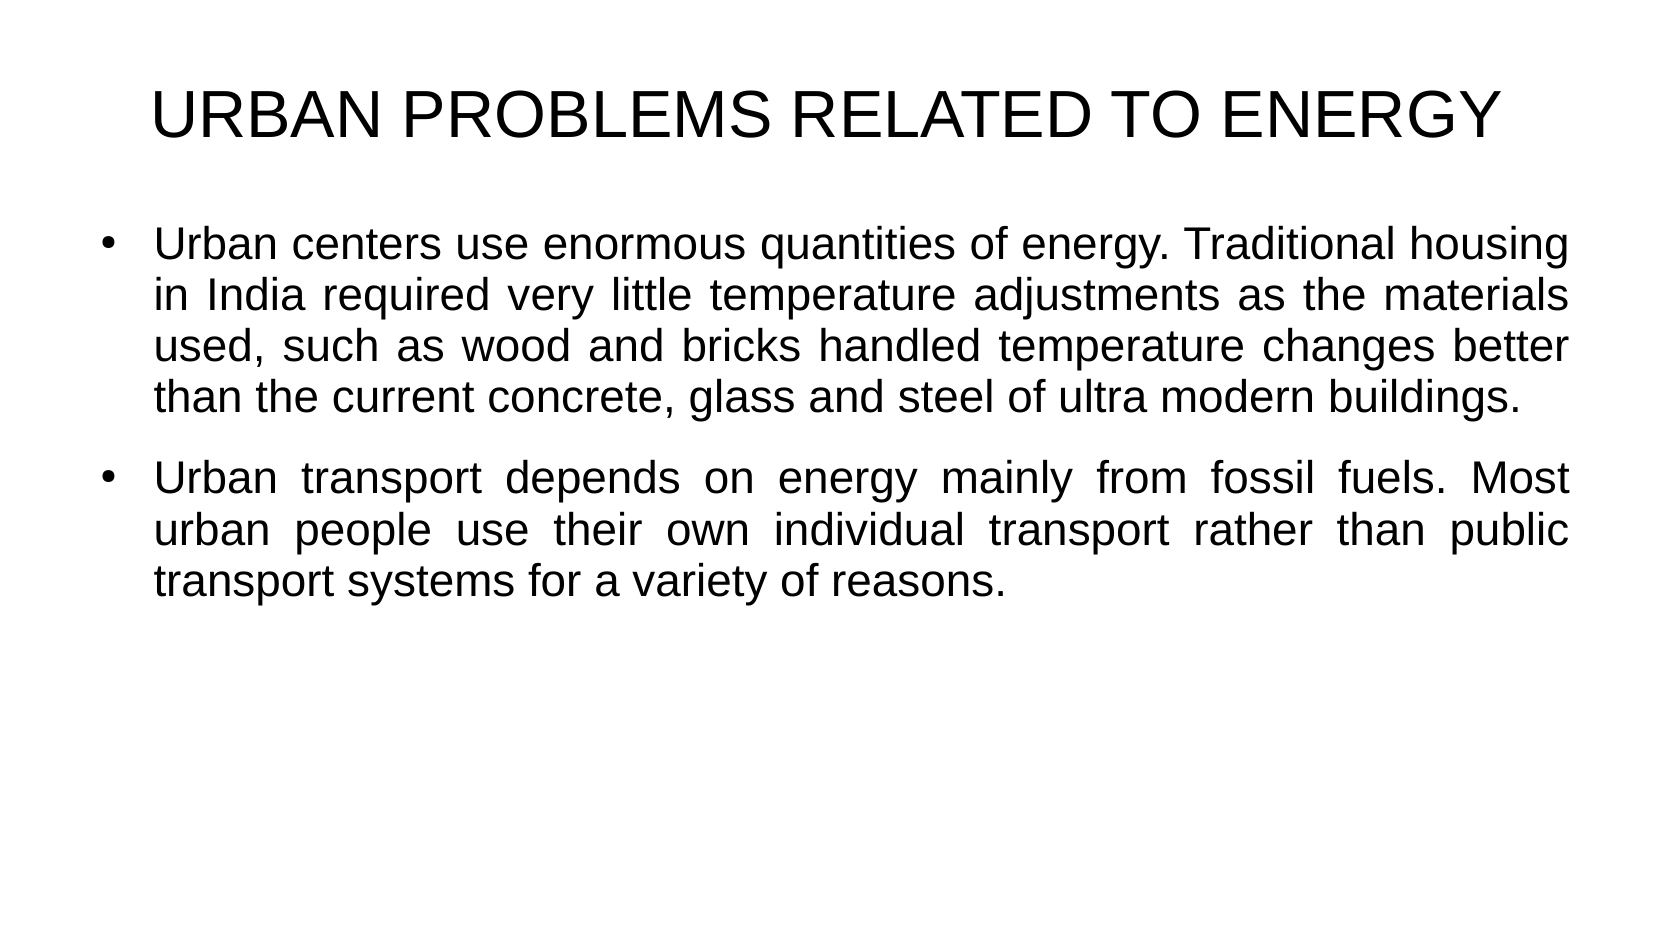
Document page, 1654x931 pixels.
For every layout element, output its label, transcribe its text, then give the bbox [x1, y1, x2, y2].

title URBAN PROBLEMS RELATED TO ENERGY [82, 36, 1571, 193]
list Urban centers use enormous quantities of energy. Traditional housing in India required very little temperature adjustments as the materials used, such as wood and bricks handled temperature changes better than the current concrete, glass and steel of ultra modern buildings. Urban transport depends on energy mainly from fossil fuels. Most urban people use their own individual transport rather than public transport systems for a variety of reasons. [82, 217, 1571, 758]
